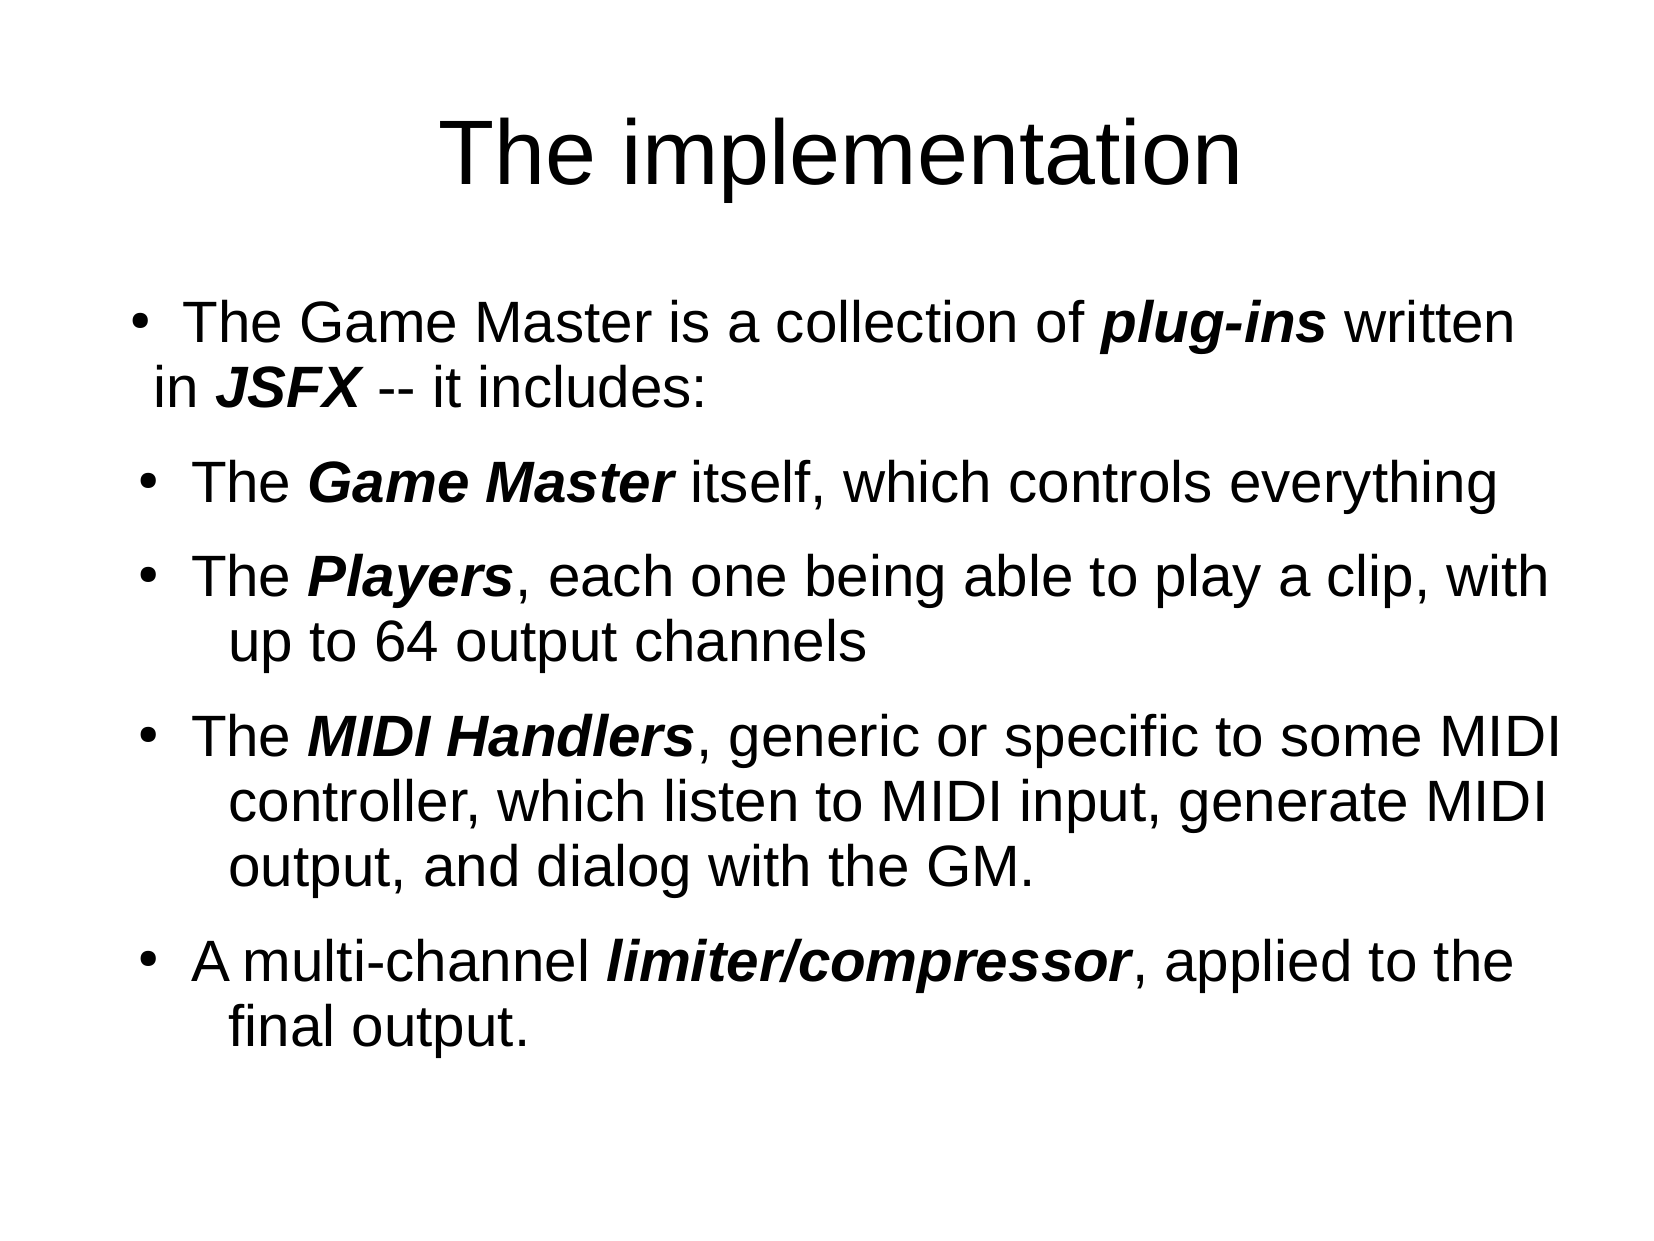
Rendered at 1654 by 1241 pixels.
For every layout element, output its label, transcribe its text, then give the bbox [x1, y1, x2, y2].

title The implementation [82, 49, 1571, 257]
list The Game Master is a collection of plug-ins written in JSFX -- it includes: The Game Master itself, which controls everything The Players, each one being able to play a clip, with up to 64 output channels The MIDI Handlers, generic or specific to some MIDI controller, which listen to MIDI input, generate MIDI output, and dialog with the GM. A multi-channel limiter/compressor, applied to the final output. [82, 290, 1571, 1109]
